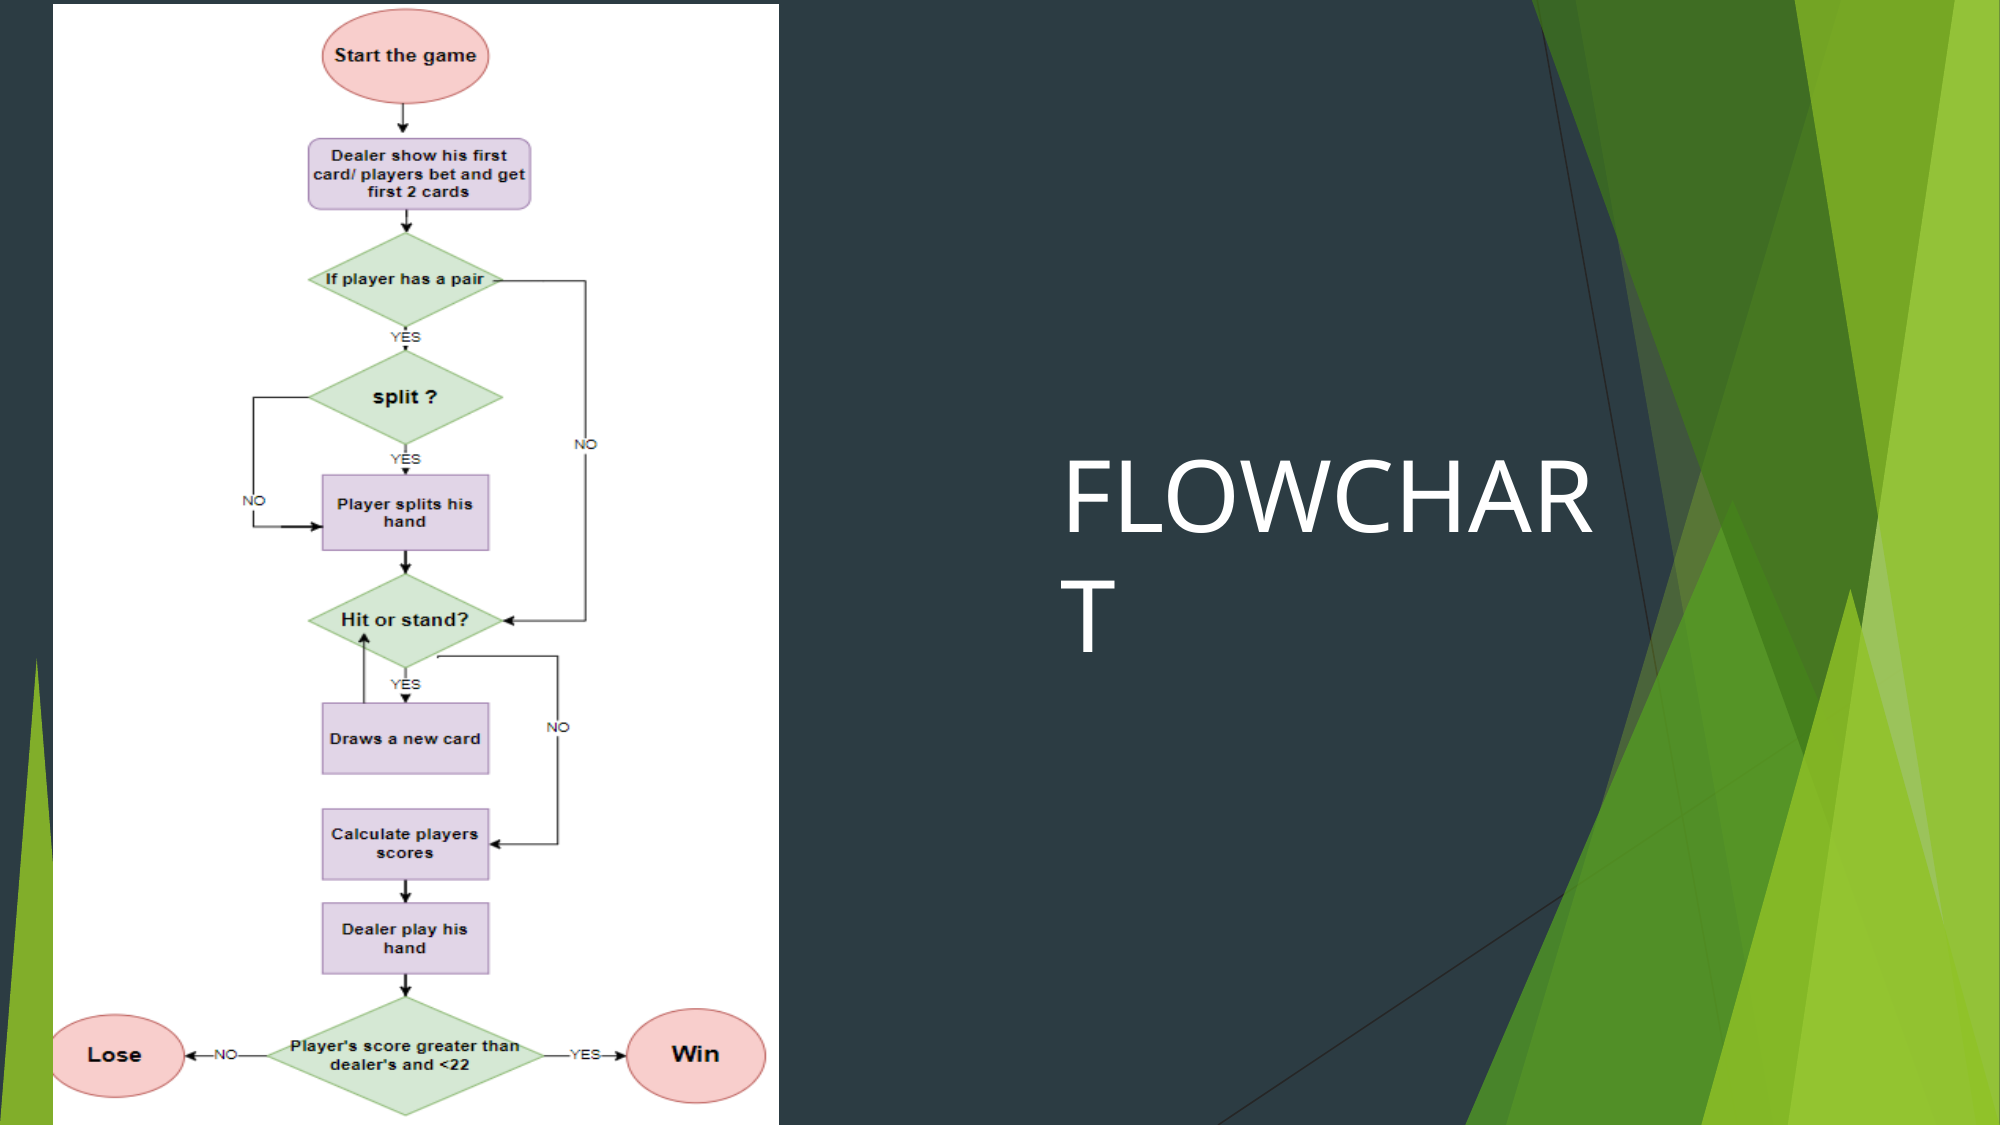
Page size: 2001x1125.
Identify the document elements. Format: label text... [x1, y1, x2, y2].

picture [53, 4, 779, 1125]
list FLOWCHART [1045, 424, 1636, 755]
